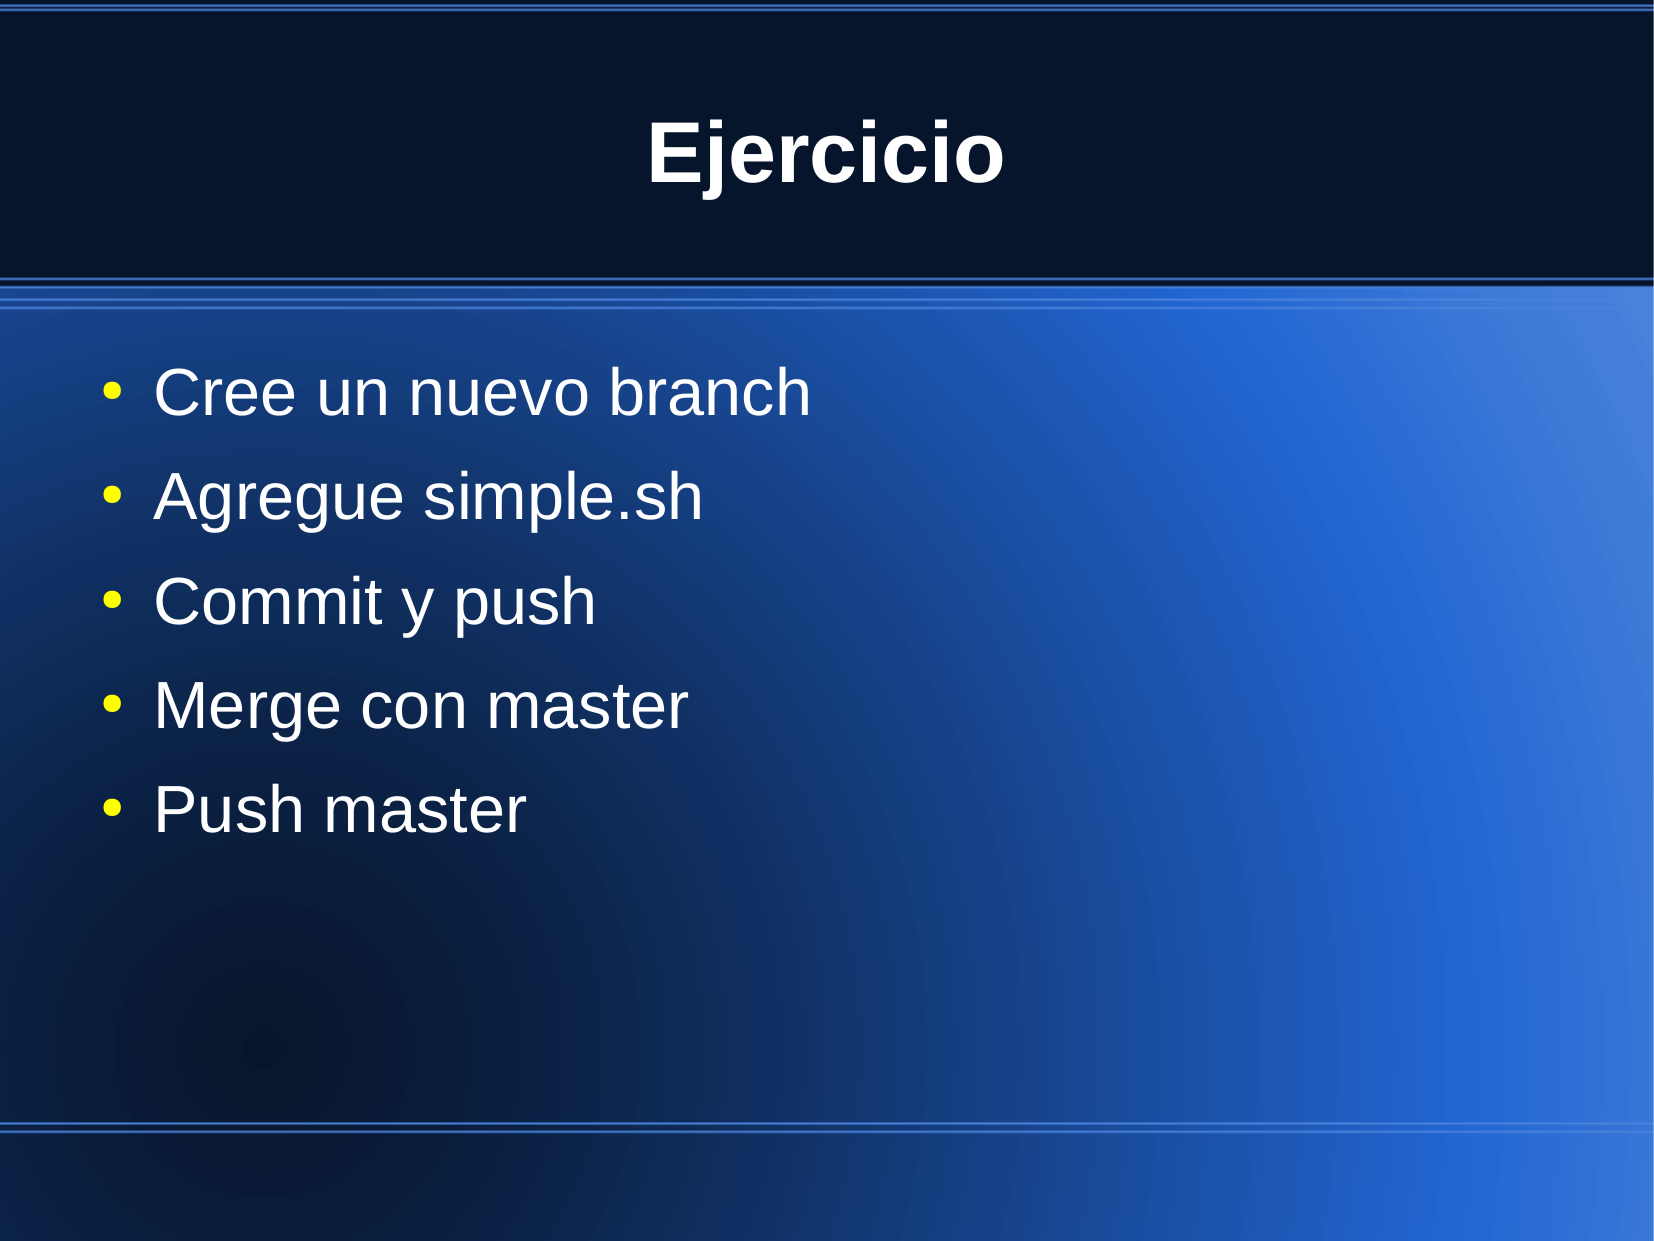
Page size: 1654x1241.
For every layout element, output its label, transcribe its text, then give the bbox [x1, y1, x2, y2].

picture [0, 0, 1654, 1241]
list Cree un nuevo branch Agregue simple.sh Commit y push Merge con master Push master [82, 355, 1571, 1075]
title Ejercicio [82, 49, 1571, 257]
